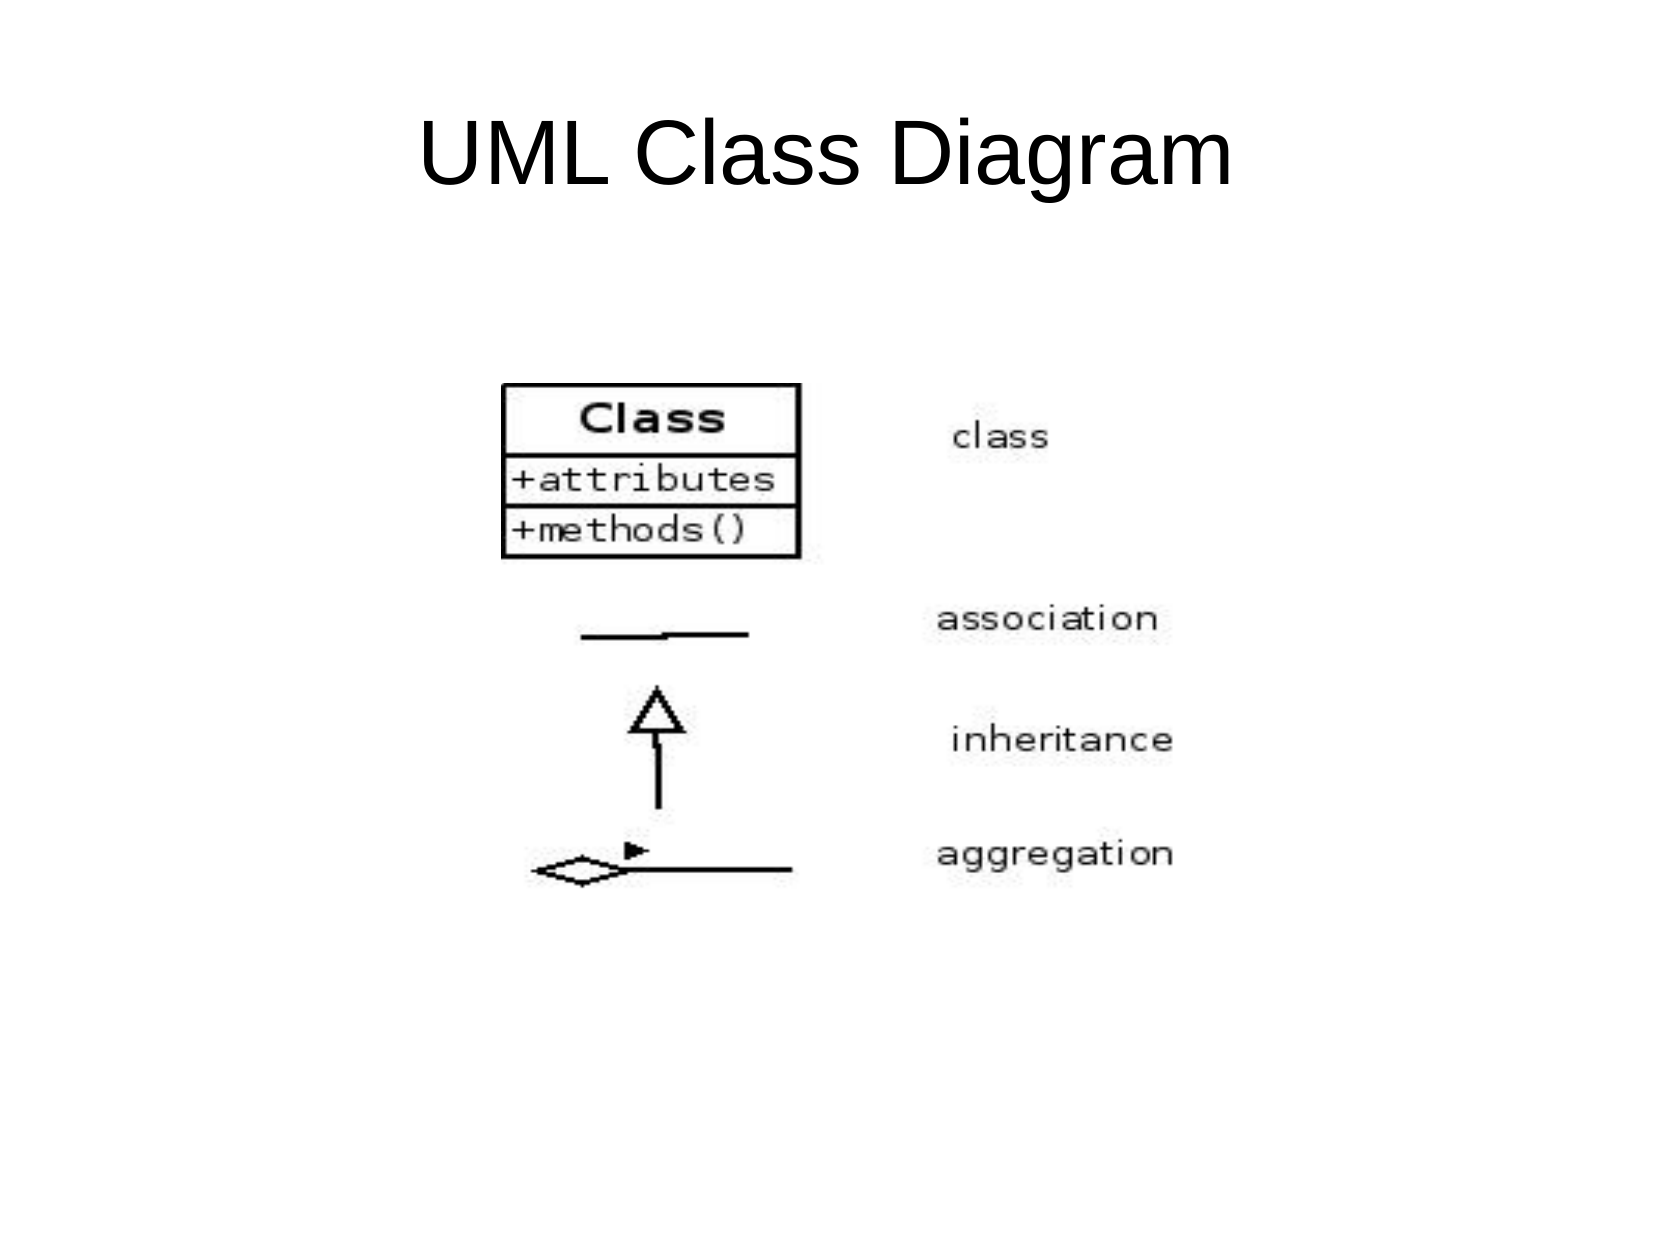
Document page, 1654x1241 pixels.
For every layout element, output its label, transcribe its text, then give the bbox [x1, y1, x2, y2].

title UML Class Diagram [82, 56, 1571, 250]
picture [501, 383, 1182, 916]
